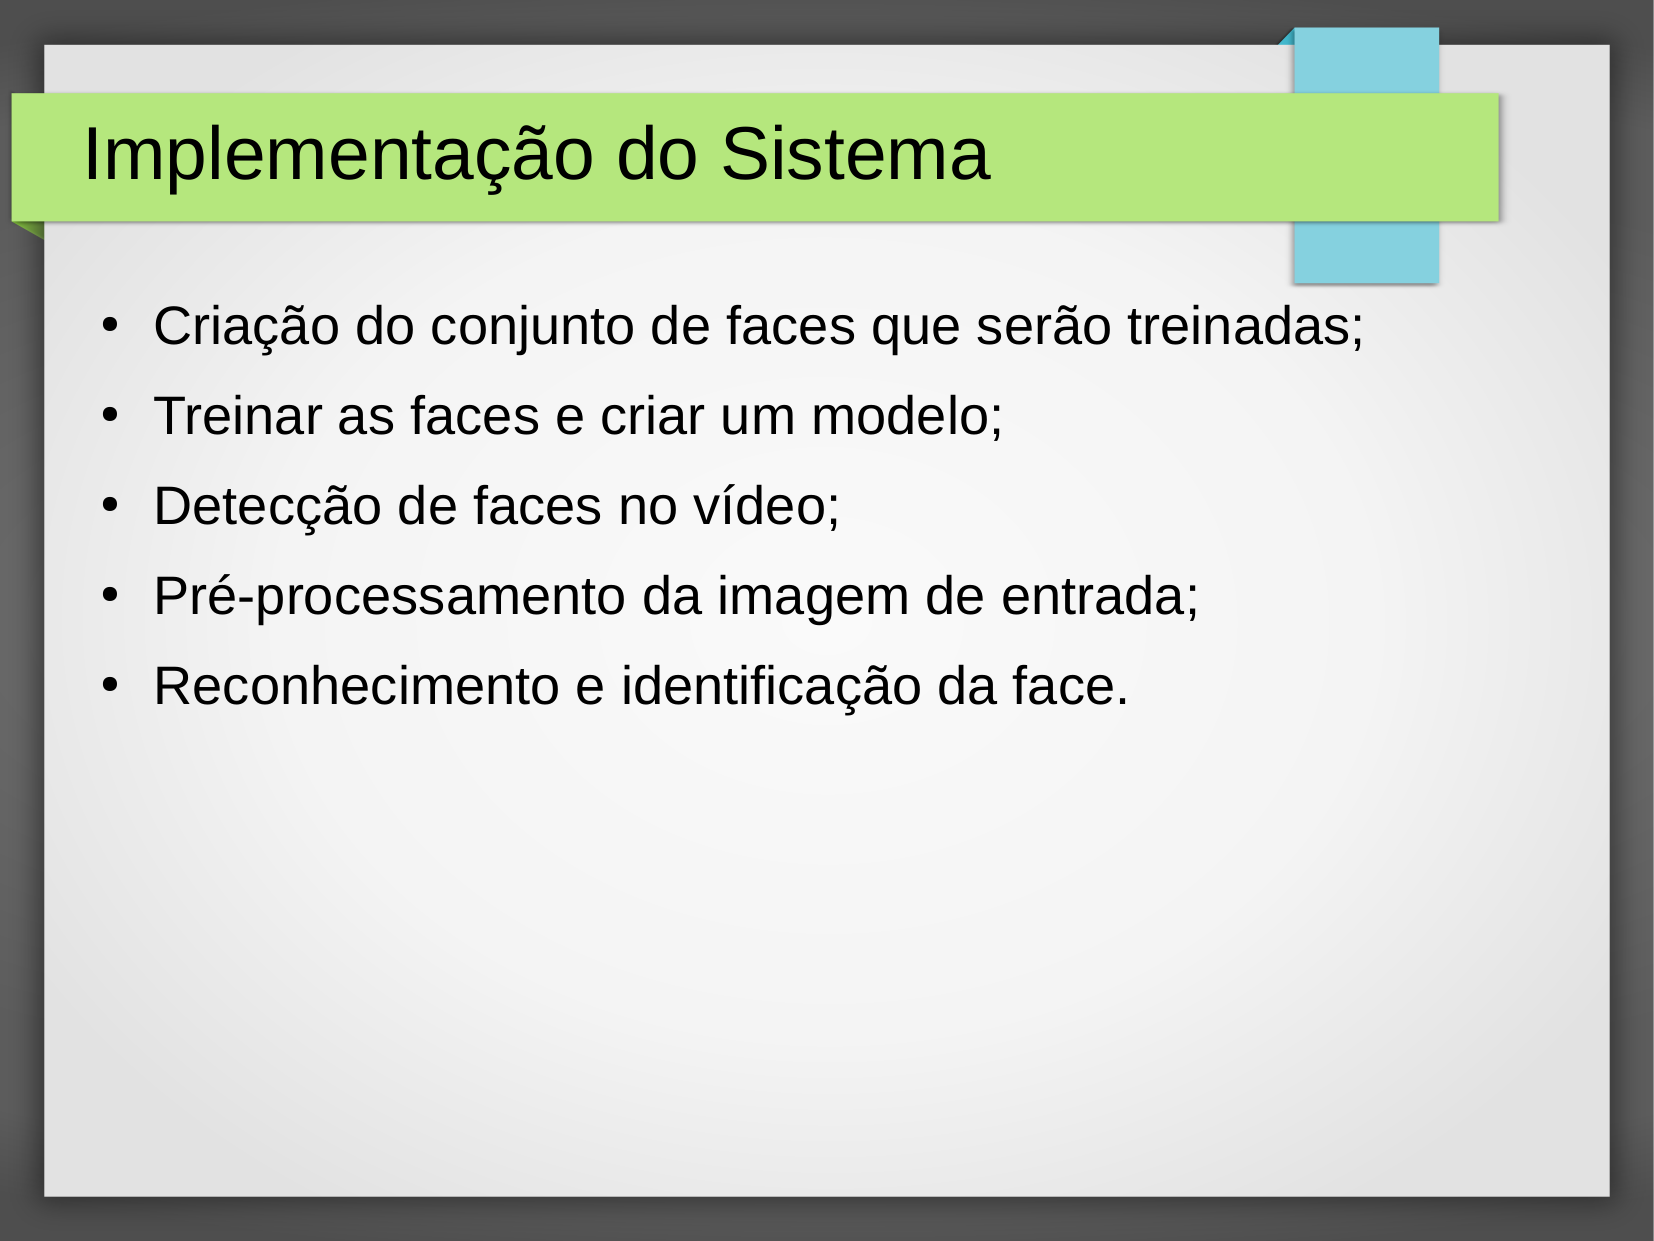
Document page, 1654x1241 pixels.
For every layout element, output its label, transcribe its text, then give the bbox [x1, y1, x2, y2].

title Implementação do Sistema [82, 94, 1264, 213]
picture [0, 0, 1654, 1241]
list Criação do conjunto de faces que serão treinadas; Treinar as faces e criar um modelo; Detecção de faces no vídeo; Pré-processamento da imagem de entrada; Reconhecimento e identificação da face. [82, 295, 1571, 1015]
